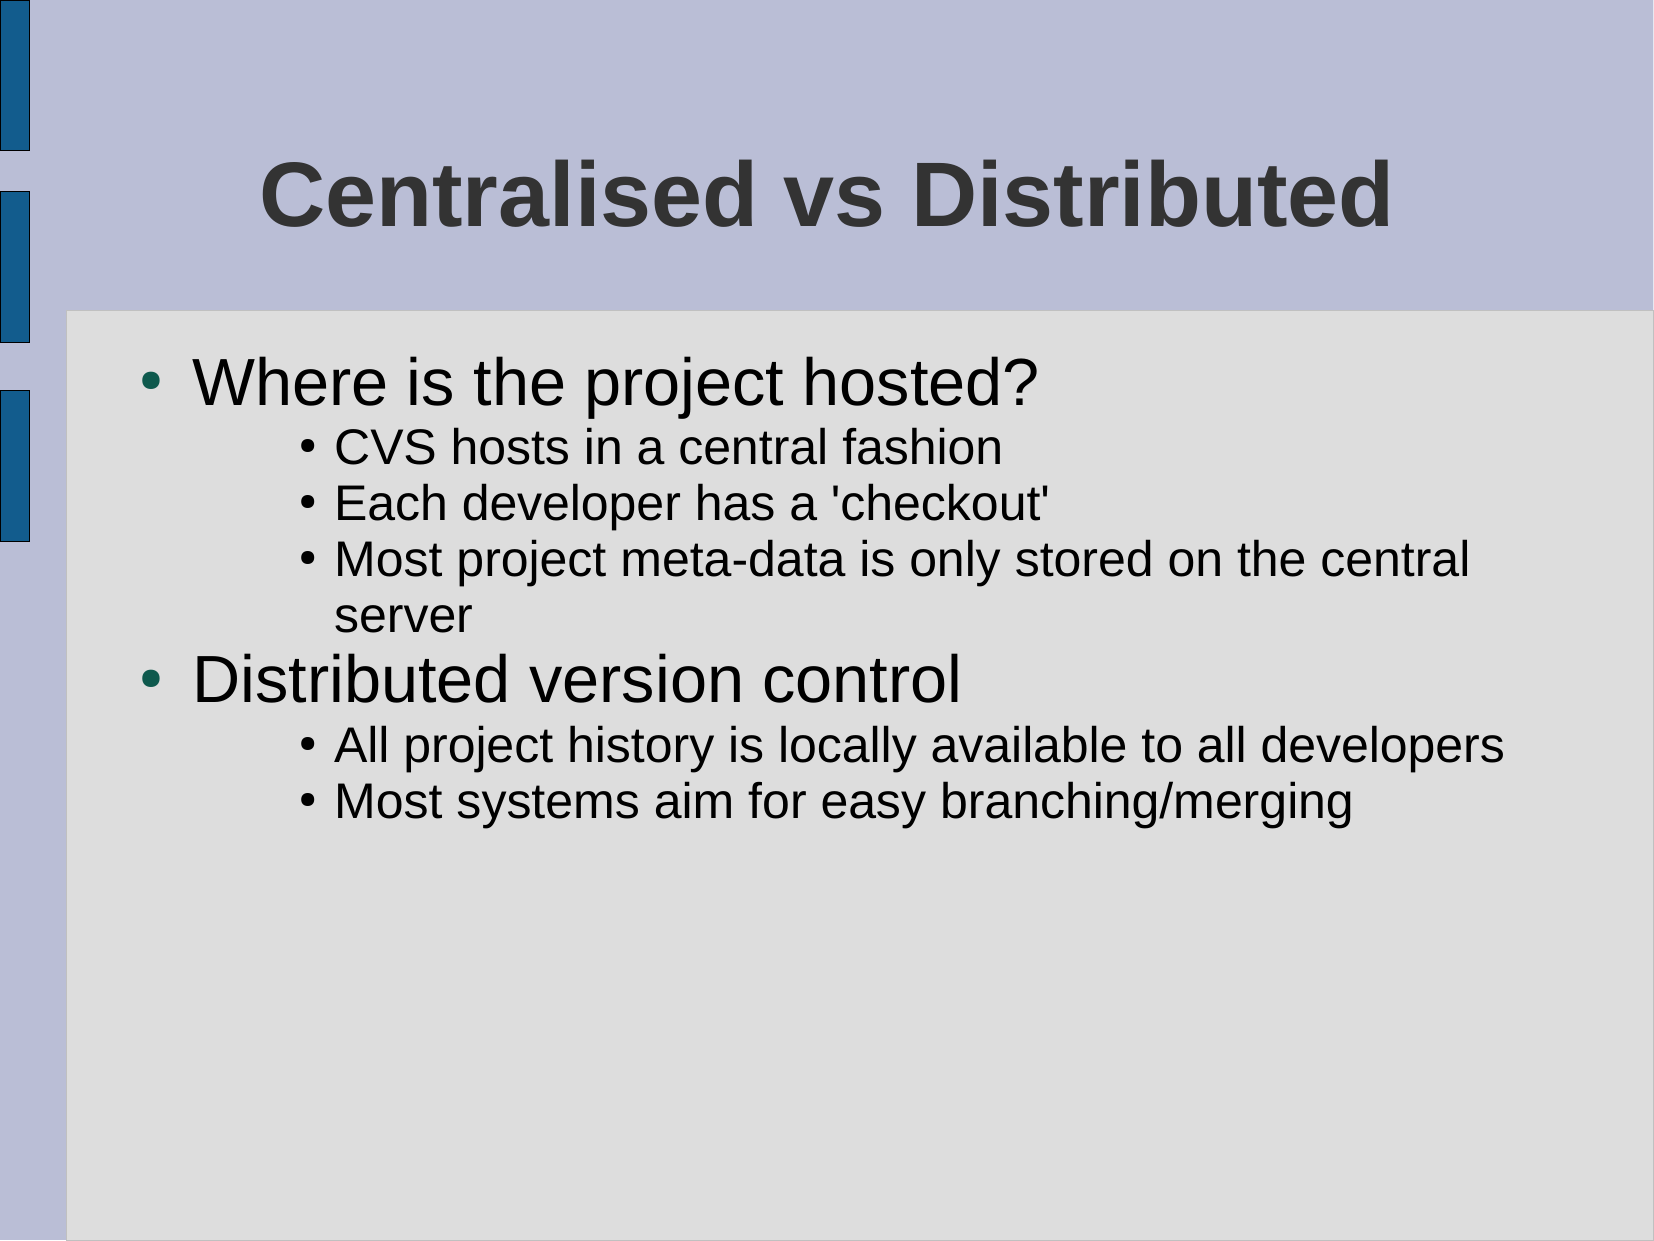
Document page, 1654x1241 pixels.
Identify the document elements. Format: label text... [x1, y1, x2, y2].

title Centralised vs Distributed [121, 98, 1534, 291]
list Where is the project hosted? CVS hosts in a central fashion Each developer has a 'checkout' Most project meta-data is only stored on the central server Distributed version control All project history is locally available to all developers Most systems aim for easy branching/merging [121, 344, 1534, 1112]
